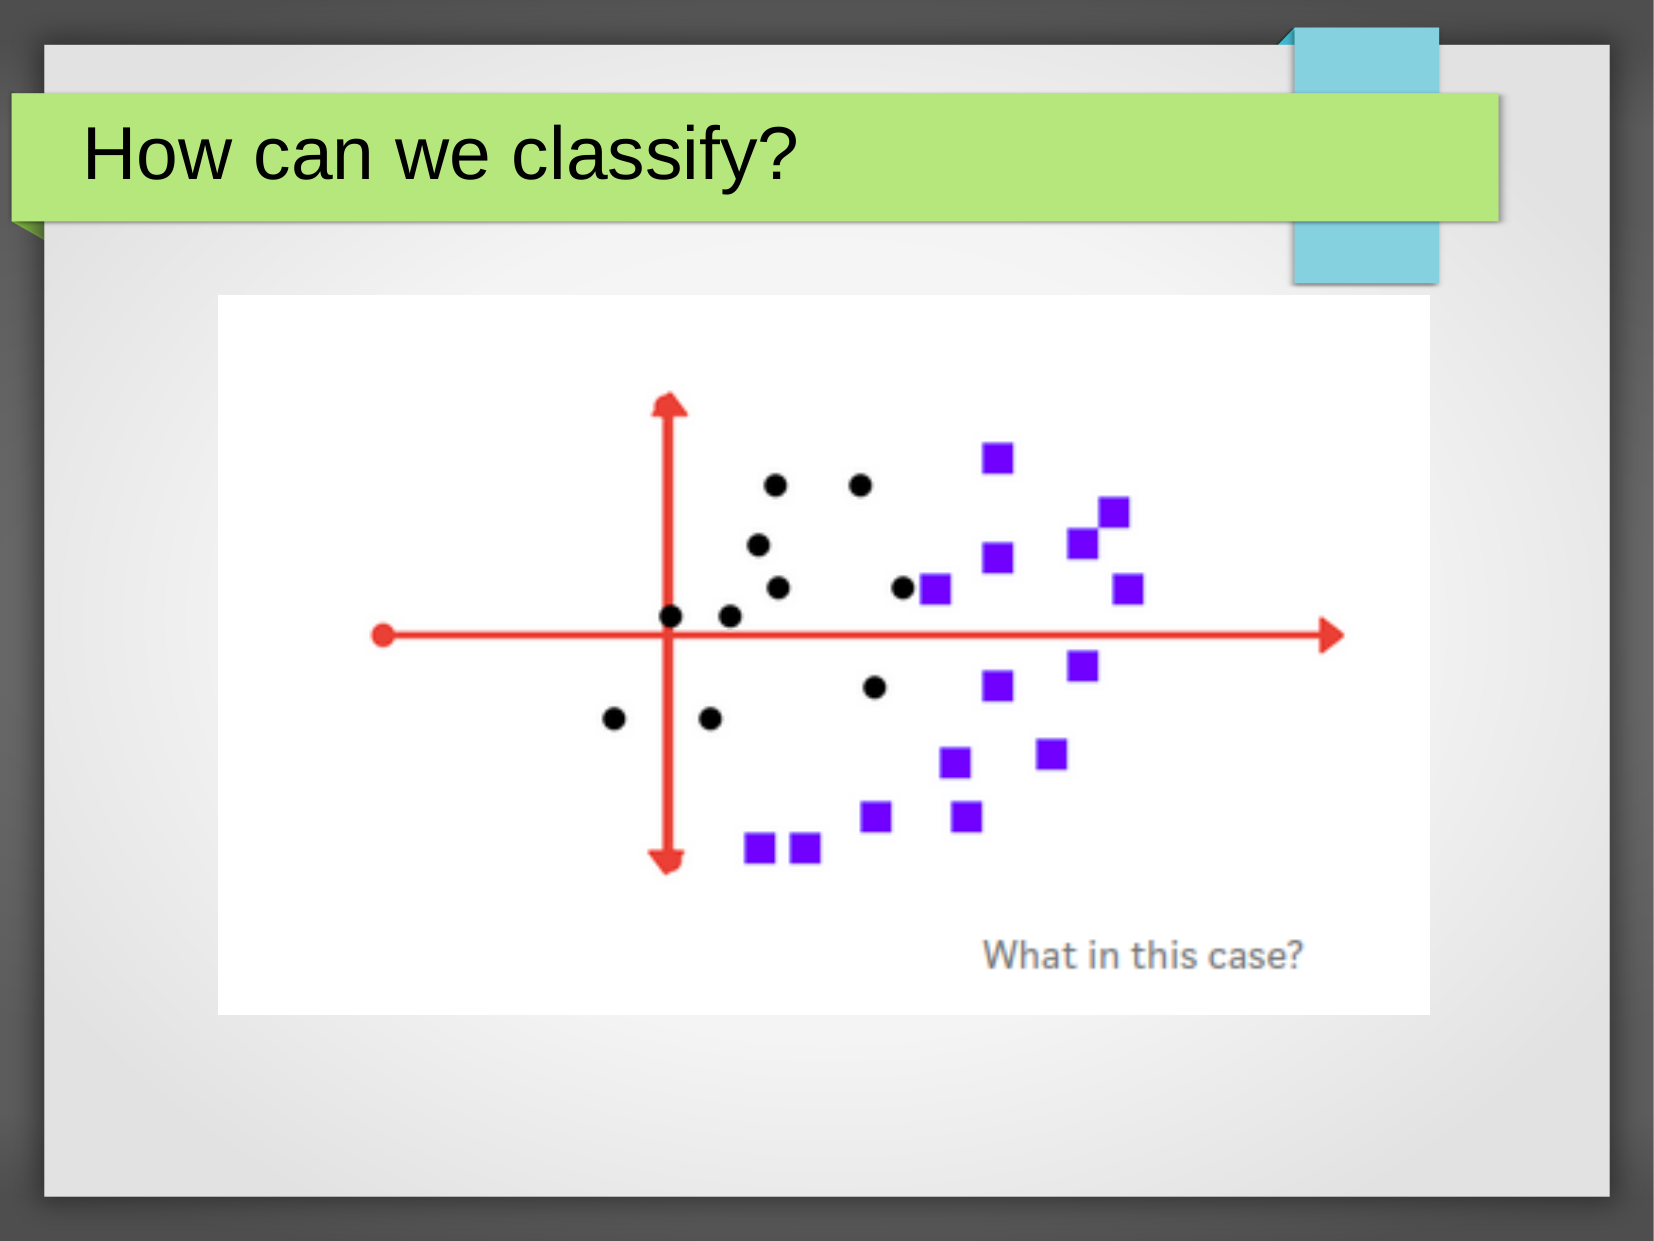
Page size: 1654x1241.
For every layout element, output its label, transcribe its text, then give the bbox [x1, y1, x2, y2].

title How can we classify? [82, 94, 1264, 213]
picture [0, 0, 1654, 1241]
